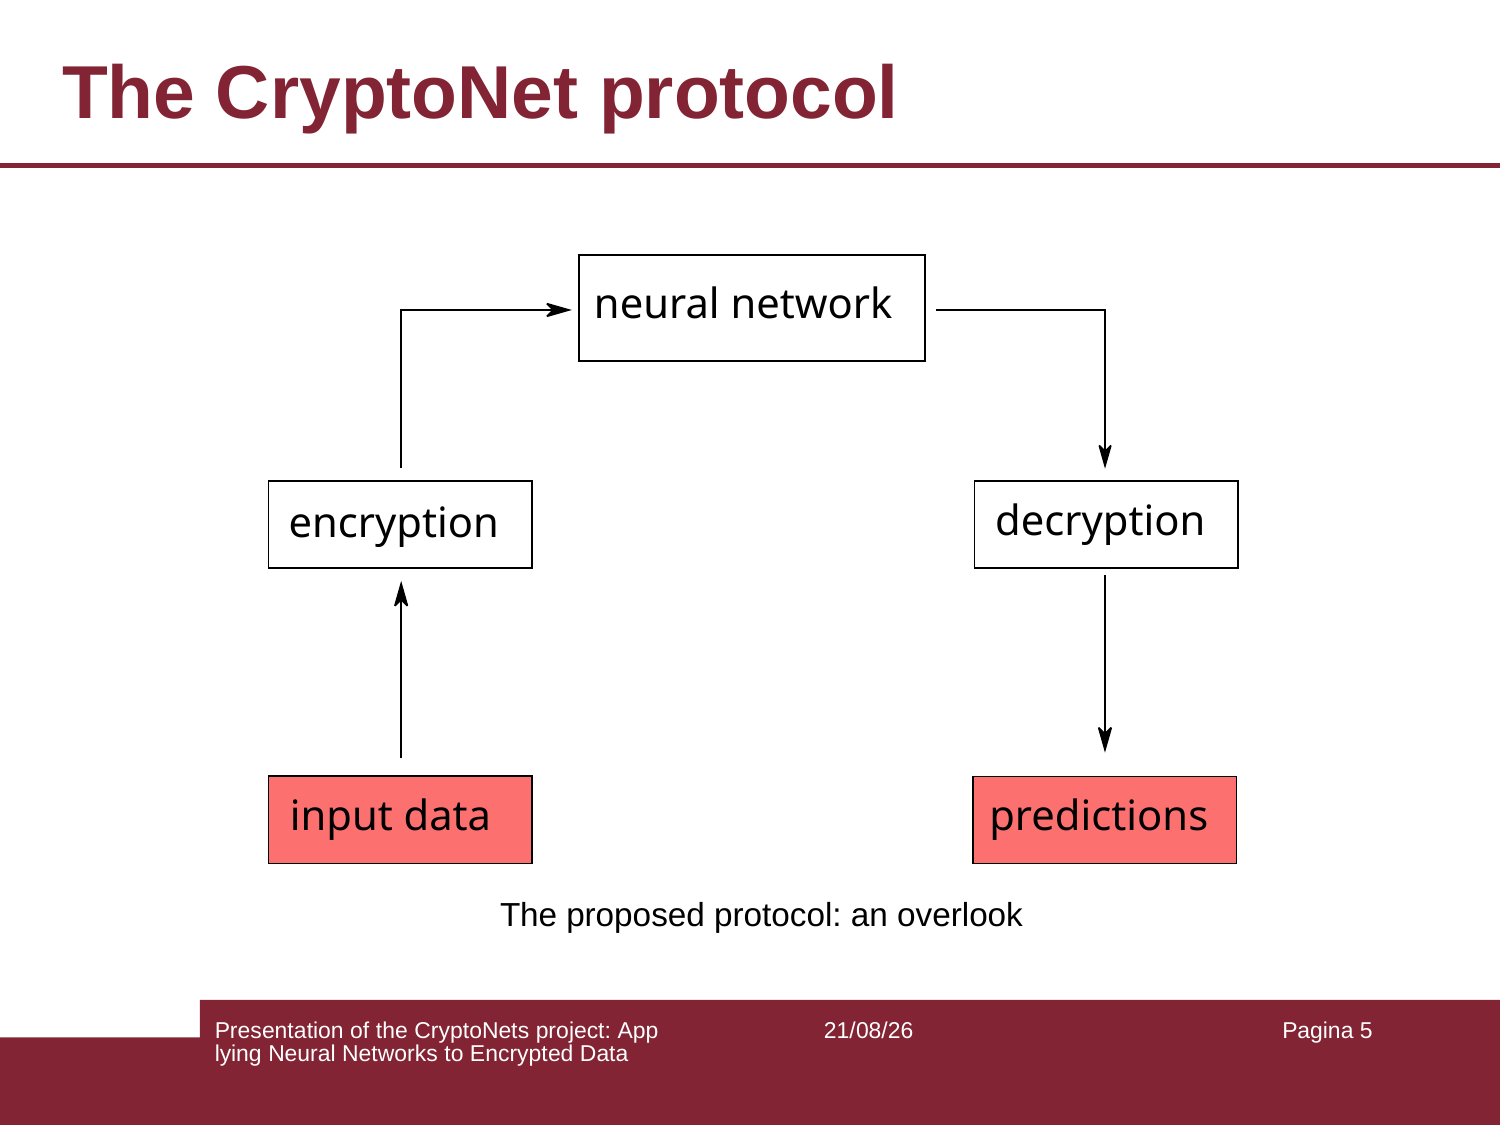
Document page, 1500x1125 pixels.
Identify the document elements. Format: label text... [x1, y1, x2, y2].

picture [214, 228, 1294, 885]
title The CryptoNet protocol [47, 35, 1382, 163]
text_box The proposed protocol: an overlook [59, 885, 1465, 981]
